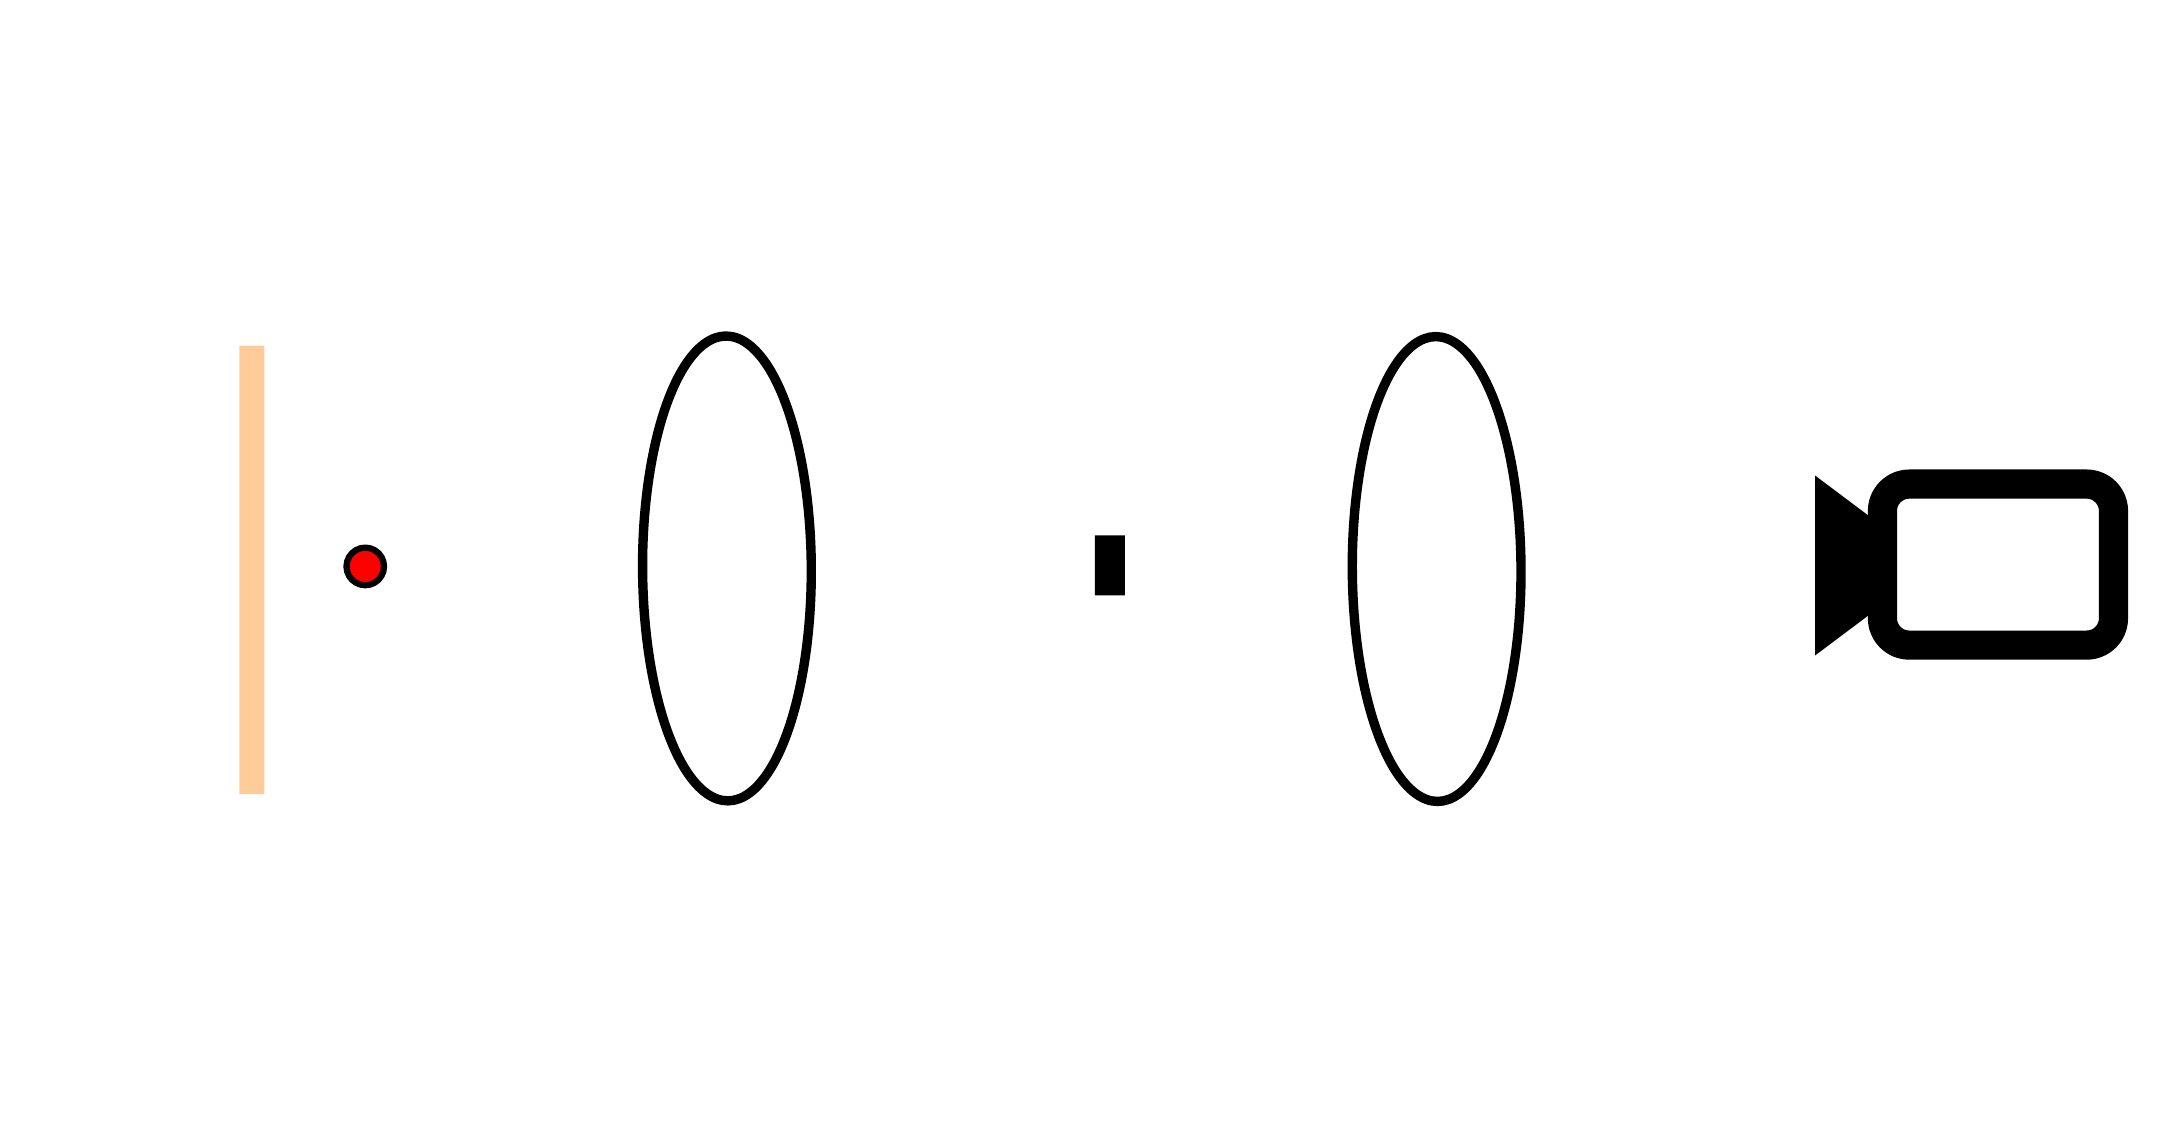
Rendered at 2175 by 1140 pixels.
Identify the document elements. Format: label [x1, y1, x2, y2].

text_box [1094, 535, 1125, 596]
text_box [1352, 336, 1522, 802]
text_box [1882, 484, 2114, 646]
text_box [1815, 475, 1876, 656]
text_box [346, 547, 385, 586]
text_box [642, 336, 812, 801]
